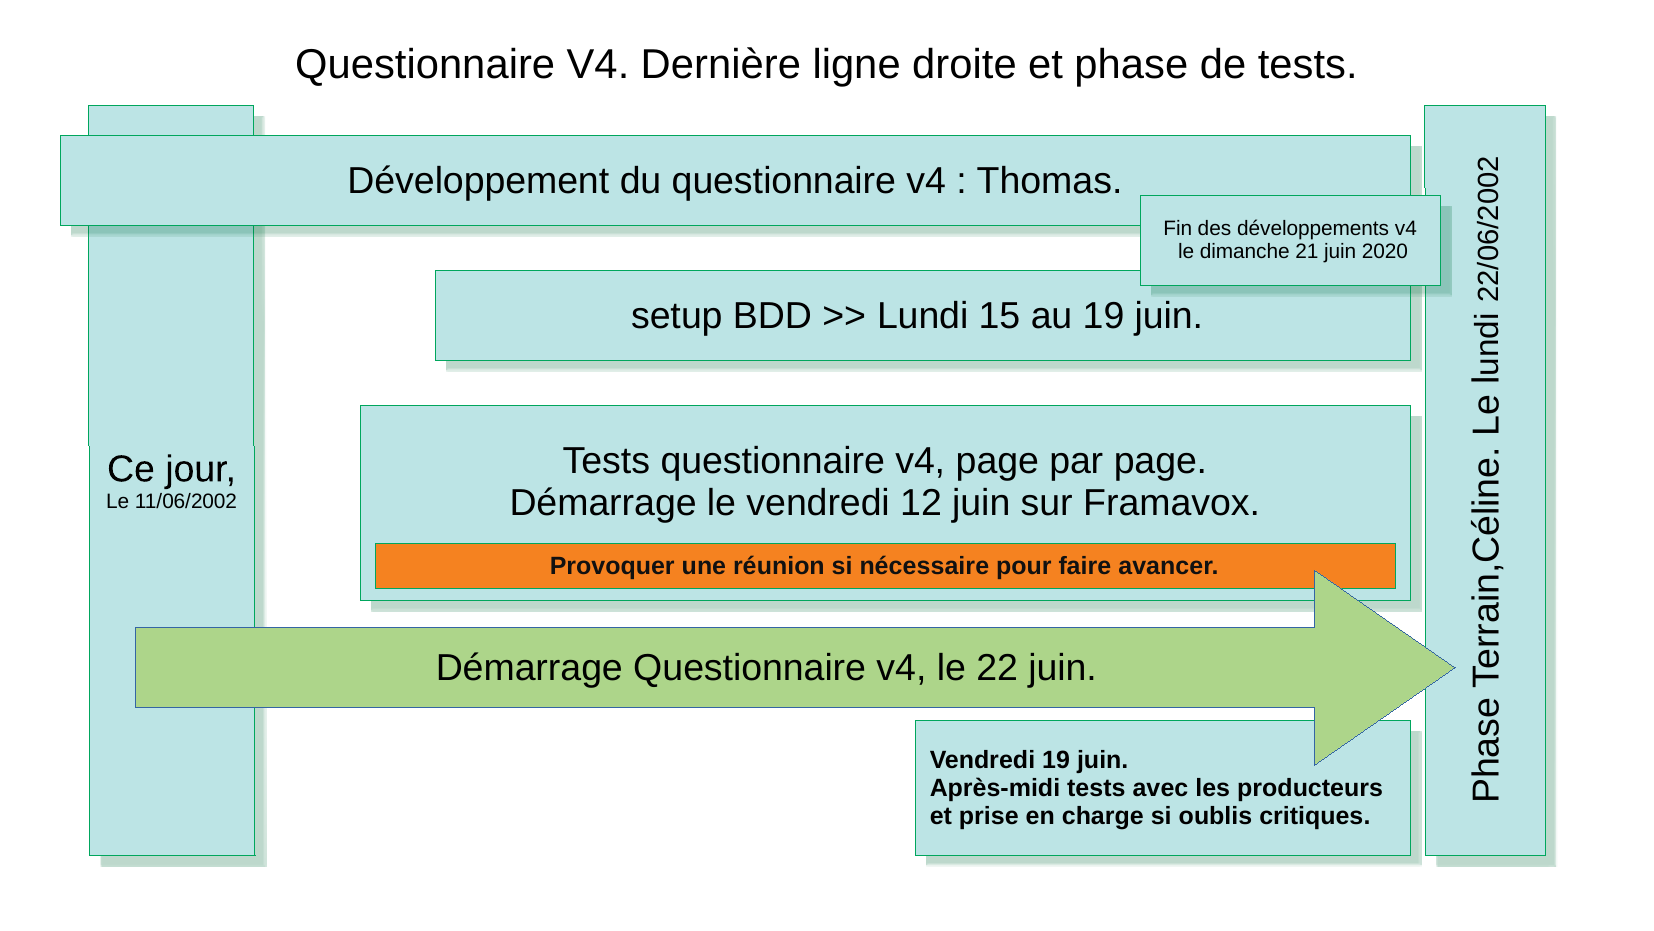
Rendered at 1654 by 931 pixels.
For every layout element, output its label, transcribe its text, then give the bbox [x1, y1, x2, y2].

text_box Développement du questionnaire v4 : Thomas. [60, 135, 1411, 226]
text_box setup BDD >> Lundi 15 au 19 juin. [435, 270, 1411, 361]
text_box Démarrage Questionnaire v4, le 22 juin. [135, 570, 1456, 766]
text_box Ce jour, Le 11/06/2002 [88, 105, 254, 135]
text_box Vendredi 19 juin. Après-midi tests avec les producteurs et prise en charge si oublis critiques. [915, 720, 1411, 856]
text_box Ce jour, Le 11/06/2002 [88, 226, 256, 856]
title Questionnaire V4. Dernière ligne droite et phase de tests. [82, 37, 1571, 91]
text_box Tests questionnaire v4, page par page. Démarrage le vendredi 12 juin sur Framavox. [360, 405, 1411, 601]
text_box Phase Terrain,Céline. Le lundi 22/06/2002 [1424, 105, 1546, 856]
text_box Fin des développements v4 le dimanche 21 juin 2020 [1140, 195, 1441, 286]
text_box Provoquer une réunion si nécessaire pour faire avancer. [375, 543, 1396, 589]
